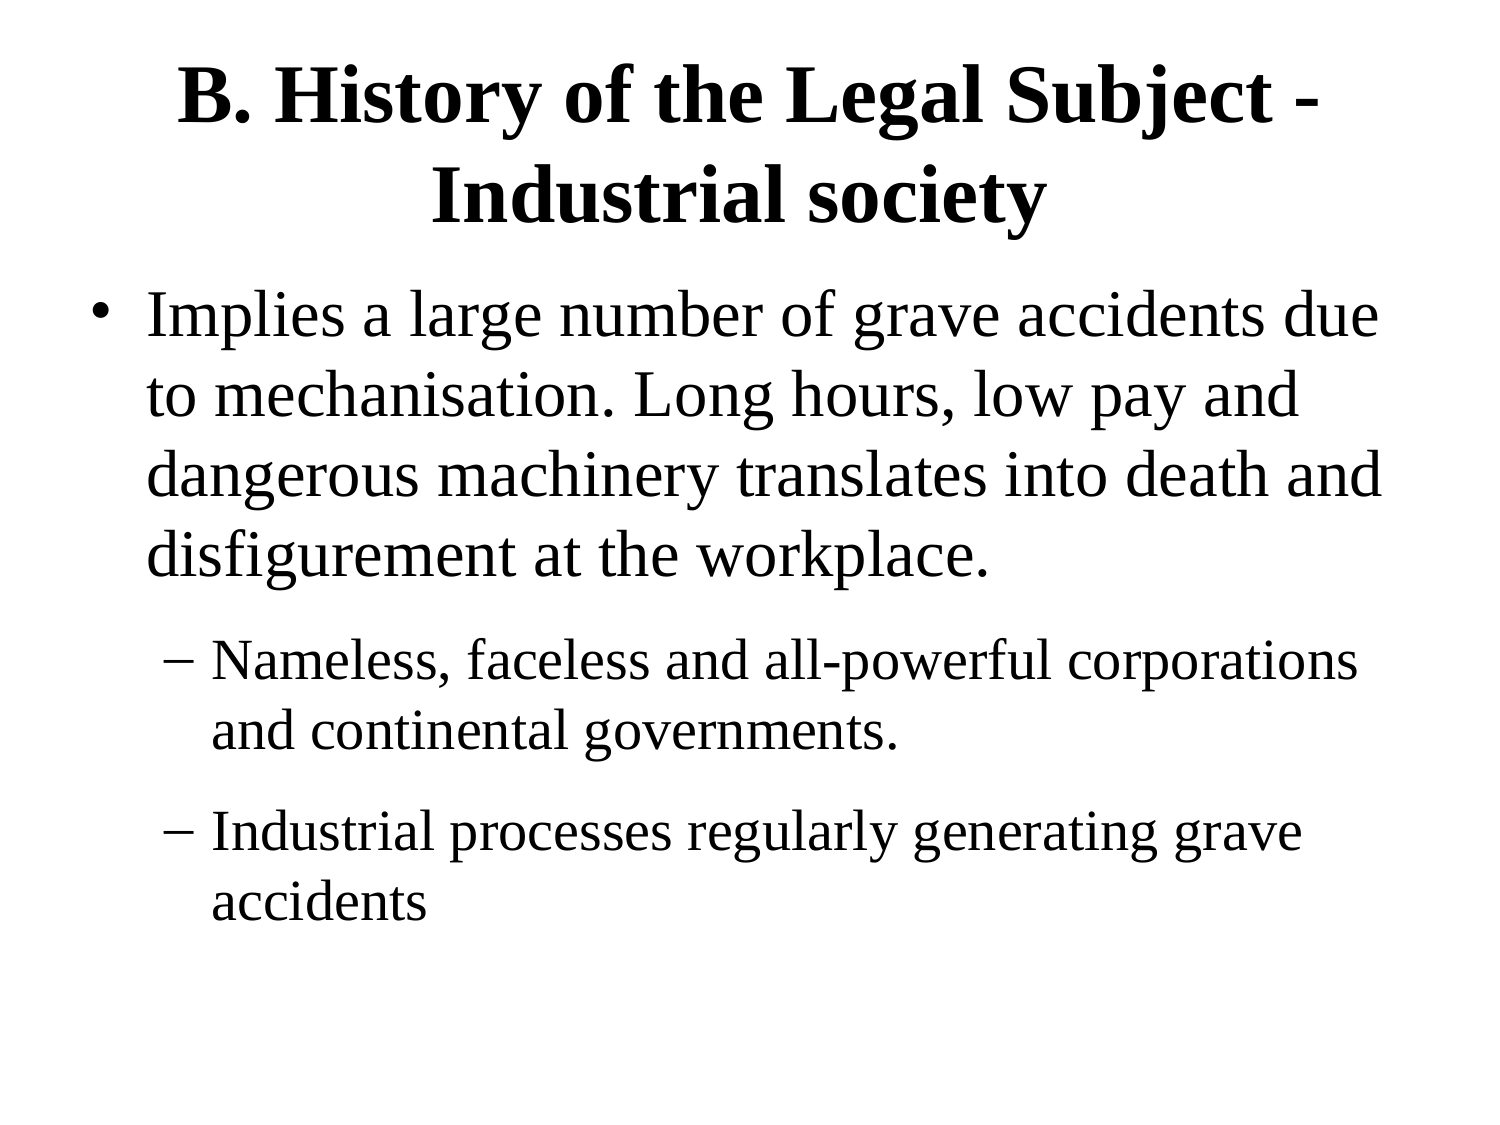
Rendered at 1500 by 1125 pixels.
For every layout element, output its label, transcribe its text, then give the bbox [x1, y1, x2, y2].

list Implies a large number of grave accidents due to mechanisation. Long hours, low pay and dangerous machinery translates into death and disfigurement at the workplace. Nameless, faceless and all-powerful corporations and continental governments. Industrial processes regularly generating grave accidents [75, 262, 1426, 1005]
title B. History of the Legal Subject - Industrial society [75, 45, 1426, 233]
